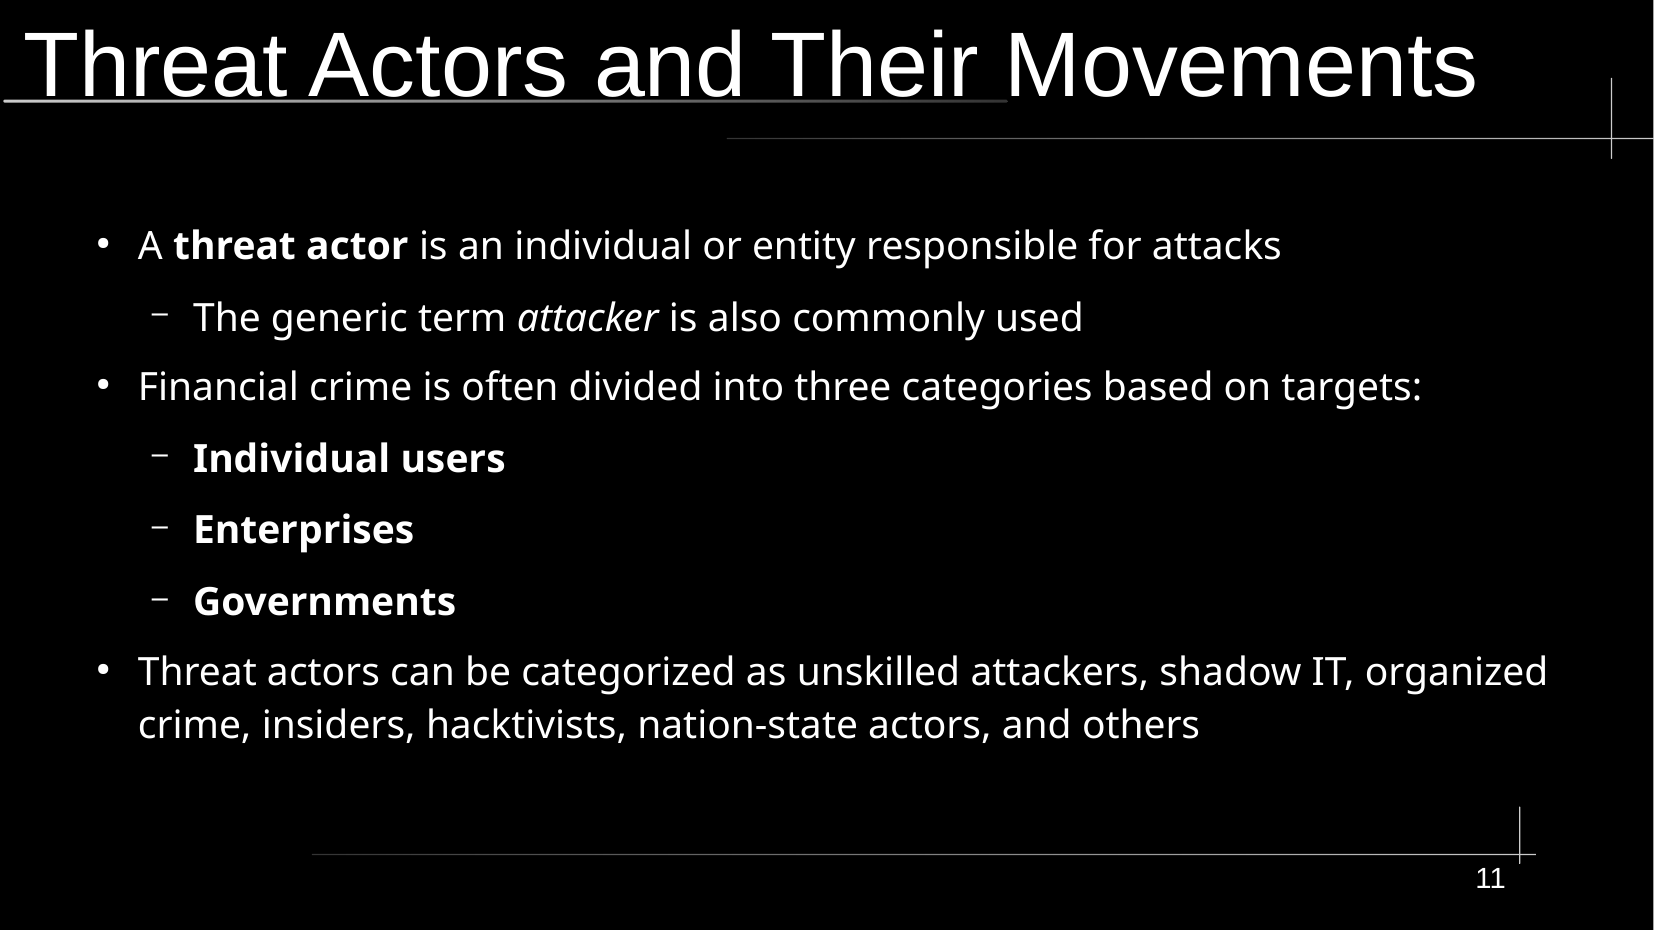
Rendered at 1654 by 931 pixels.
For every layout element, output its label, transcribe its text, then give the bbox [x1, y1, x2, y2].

list A threat actor is an individual or entity responsible for attacks The generic term attacker is also commonly used Financial crime is often divided into three categories based on targets: Individual users Enterprises Governments Threat actors can be categorized as unskilled attackers, shadow IT, organized crime, insiders, hacktivists, nation-state actors, and others [82, 217, 1571, 758]
title Threat Actors and Their Movements [23, 11, 1589, 119]
